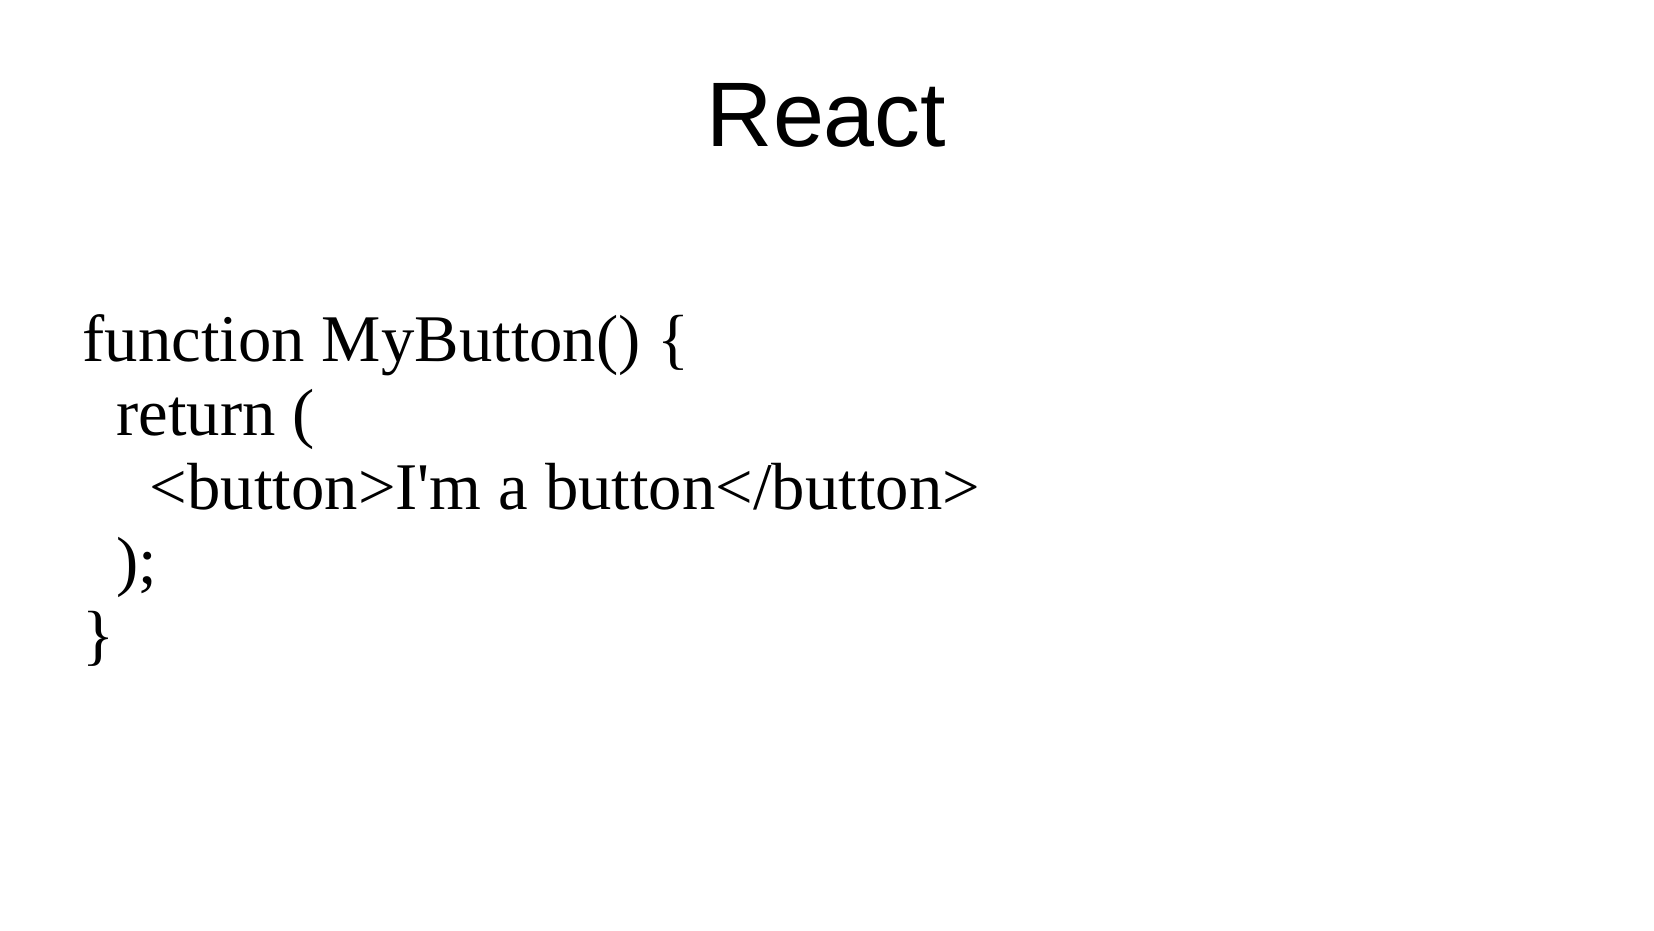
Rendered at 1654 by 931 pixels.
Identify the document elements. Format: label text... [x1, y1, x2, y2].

subtitle function MyButton() { return ( <button>I'm a button</button> ); } [82, 217, 1571, 758]
title React [82, 37, 1571, 193]
